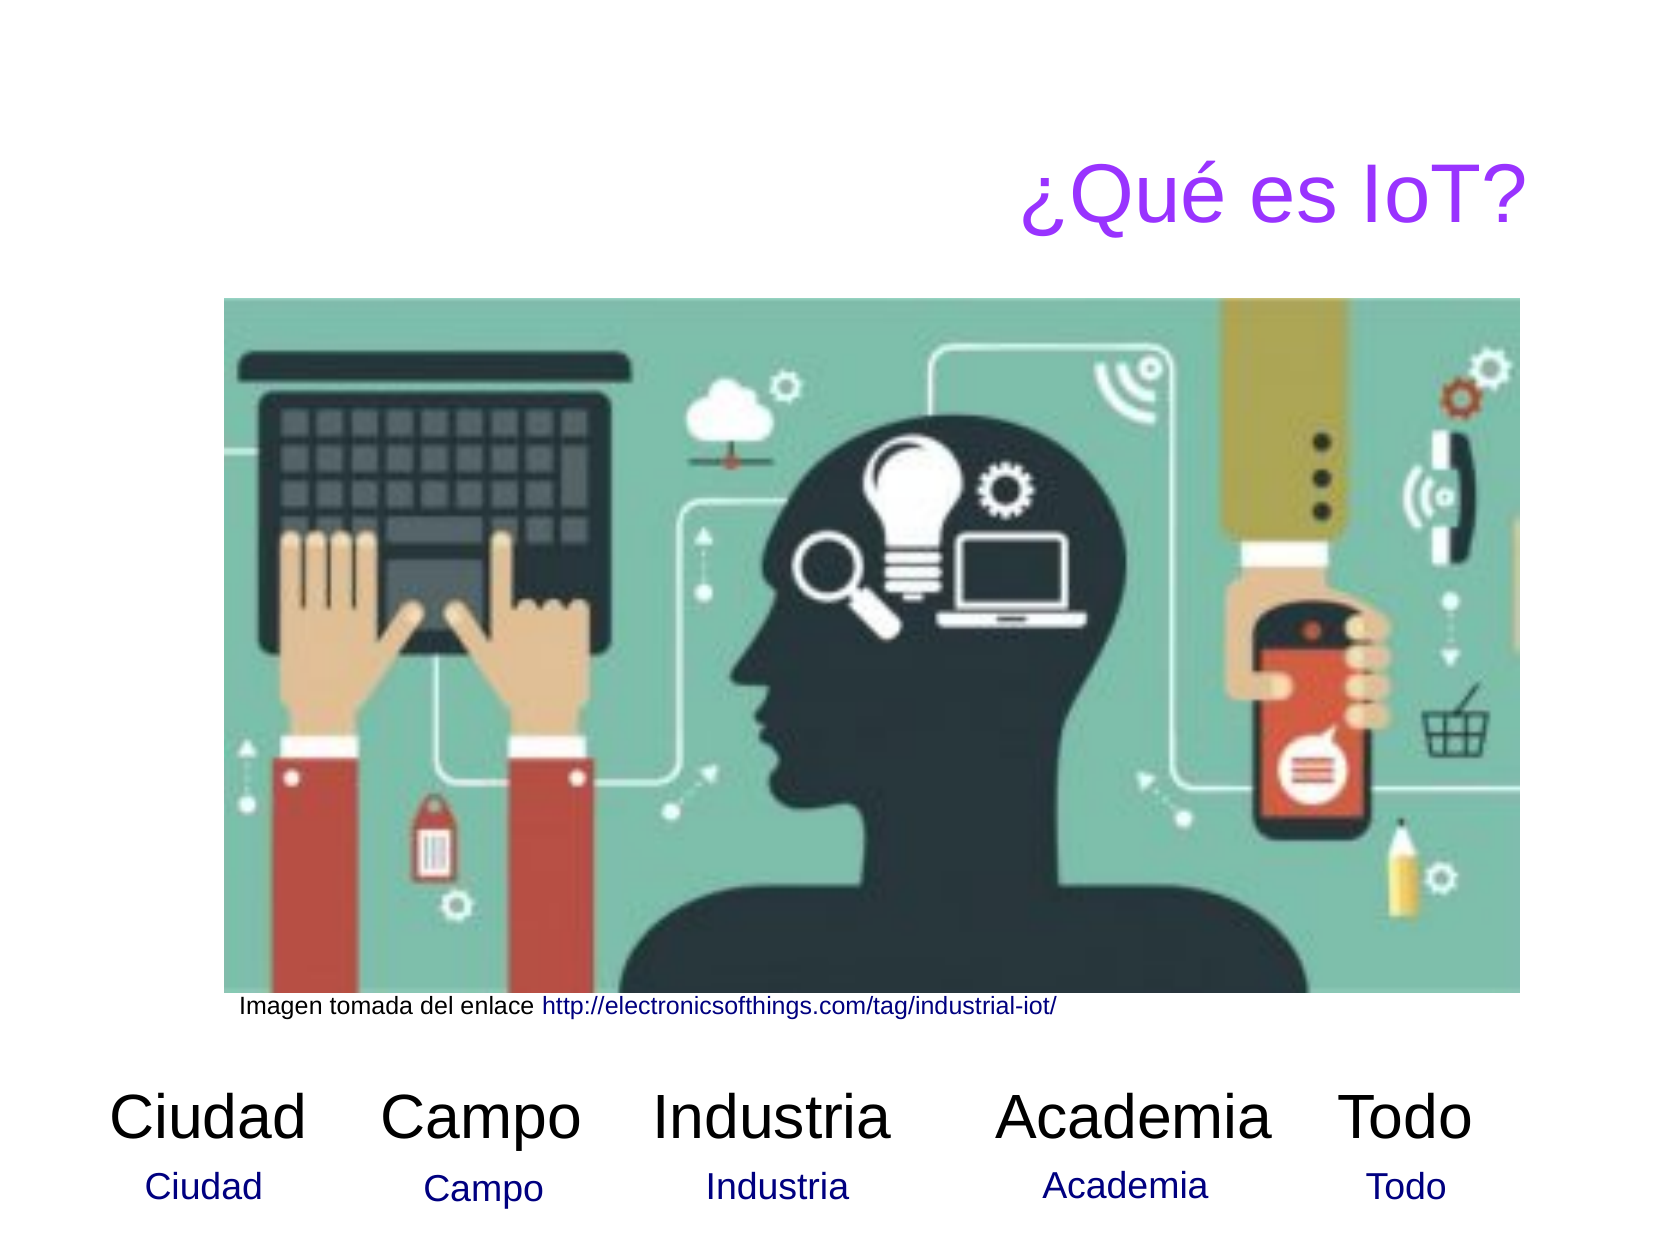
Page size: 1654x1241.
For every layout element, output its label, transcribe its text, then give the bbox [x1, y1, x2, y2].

text_box Ciudad [94, 1074, 343, 1160]
text_box Industria [690, 1157, 898, 1229]
text_box Industria [637, 1074, 922, 1160]
text_box Imagen tomada del enlace http://electronicsofthings.com/tag/industrial-iot/ [224, 984, 1430, 1028]
text_box Todo [1350, 1157, 1524, 1229]
text_box Todo [1322, 1074, 1571, 1160]
picture [224, 298, 1520, 993]
text_box Campo [408, 1160, 577, 1232]
text_box Campo [366, 1074, 615, 1160]
text_box ¿Qué es IoT? [1003, 139, 1654, 249]
text_box Ciudad [129, 1157, 343, 1229]
text_box Academia [1027, 1157, 1231, 1228]
text_box Academia [980, 1074, 1312, 1170]
